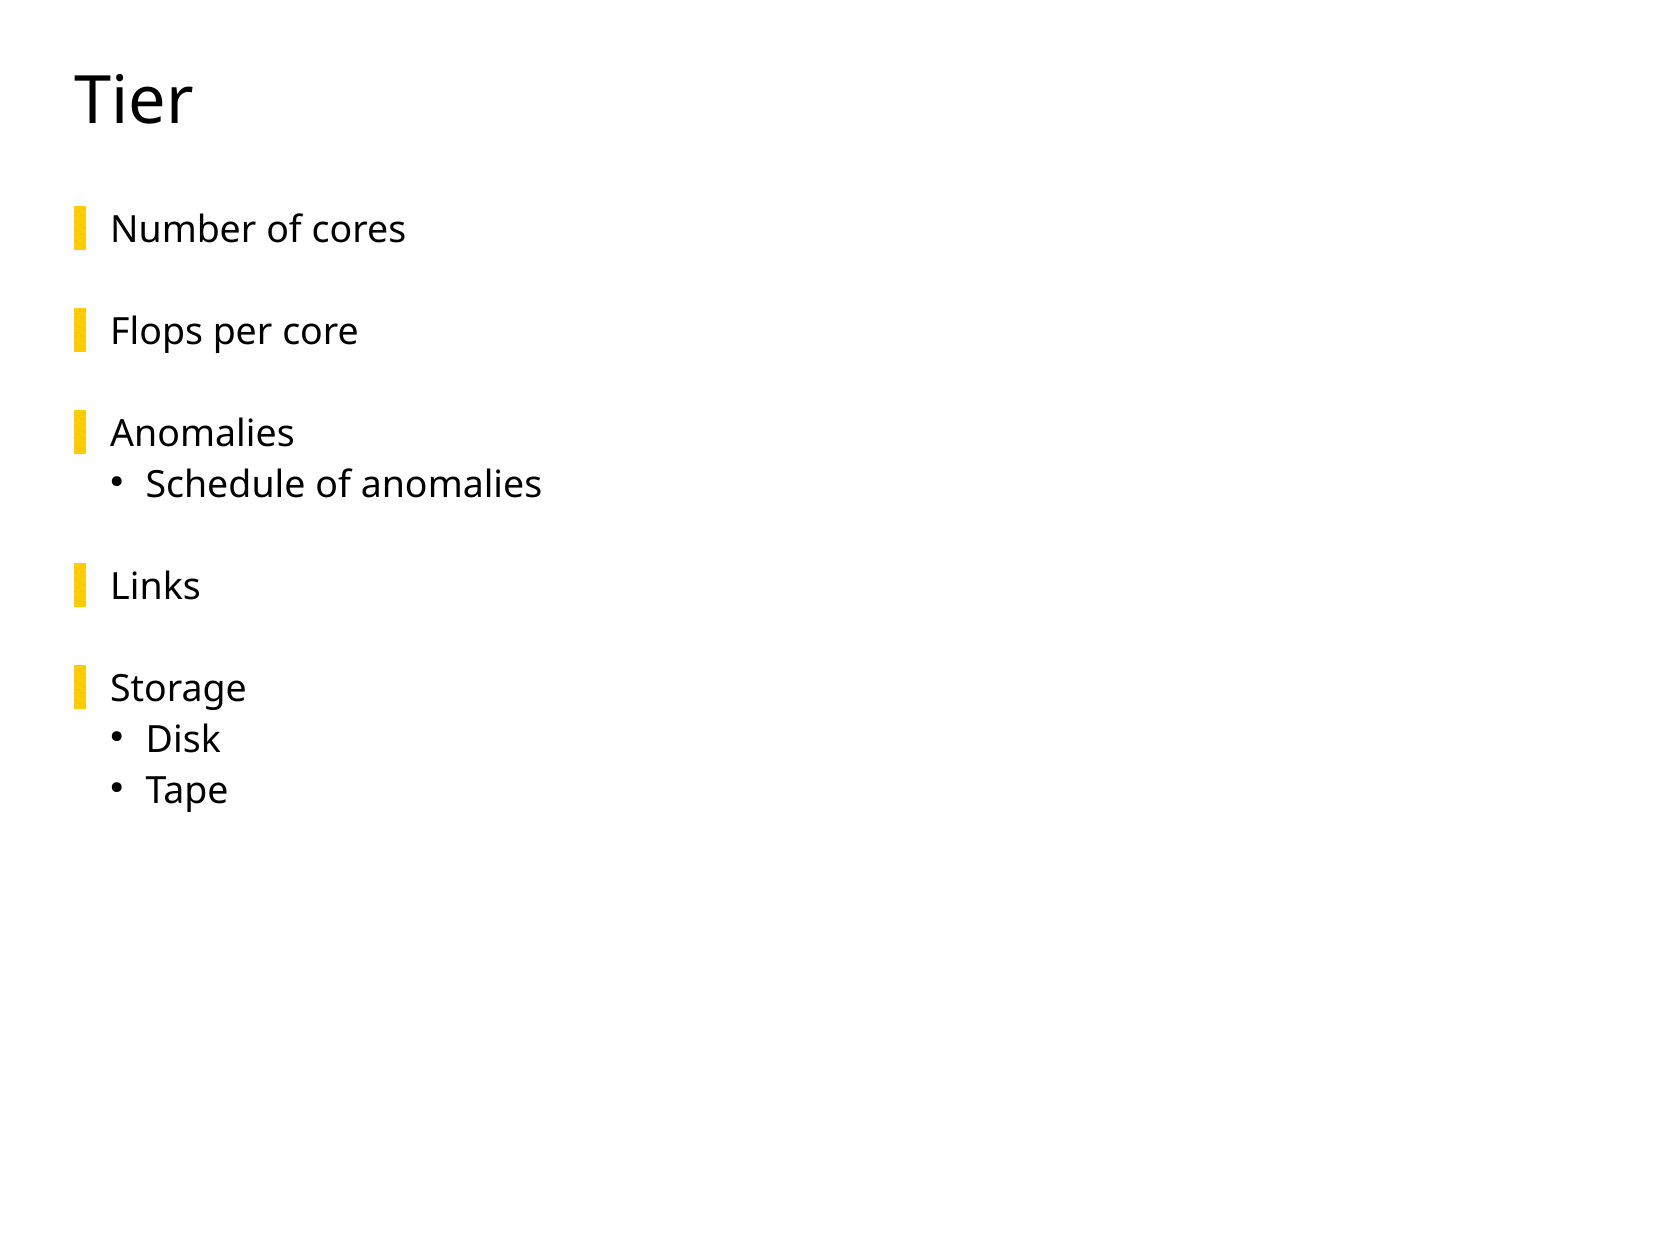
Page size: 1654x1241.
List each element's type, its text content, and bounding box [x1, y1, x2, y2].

text_box Number of cores Flops per core Anomalies Schedule of anomalies Links Storage Disk Tape [60, 195, 1561, 1078]
text_box Tier [59, 44, 1620, 143]
